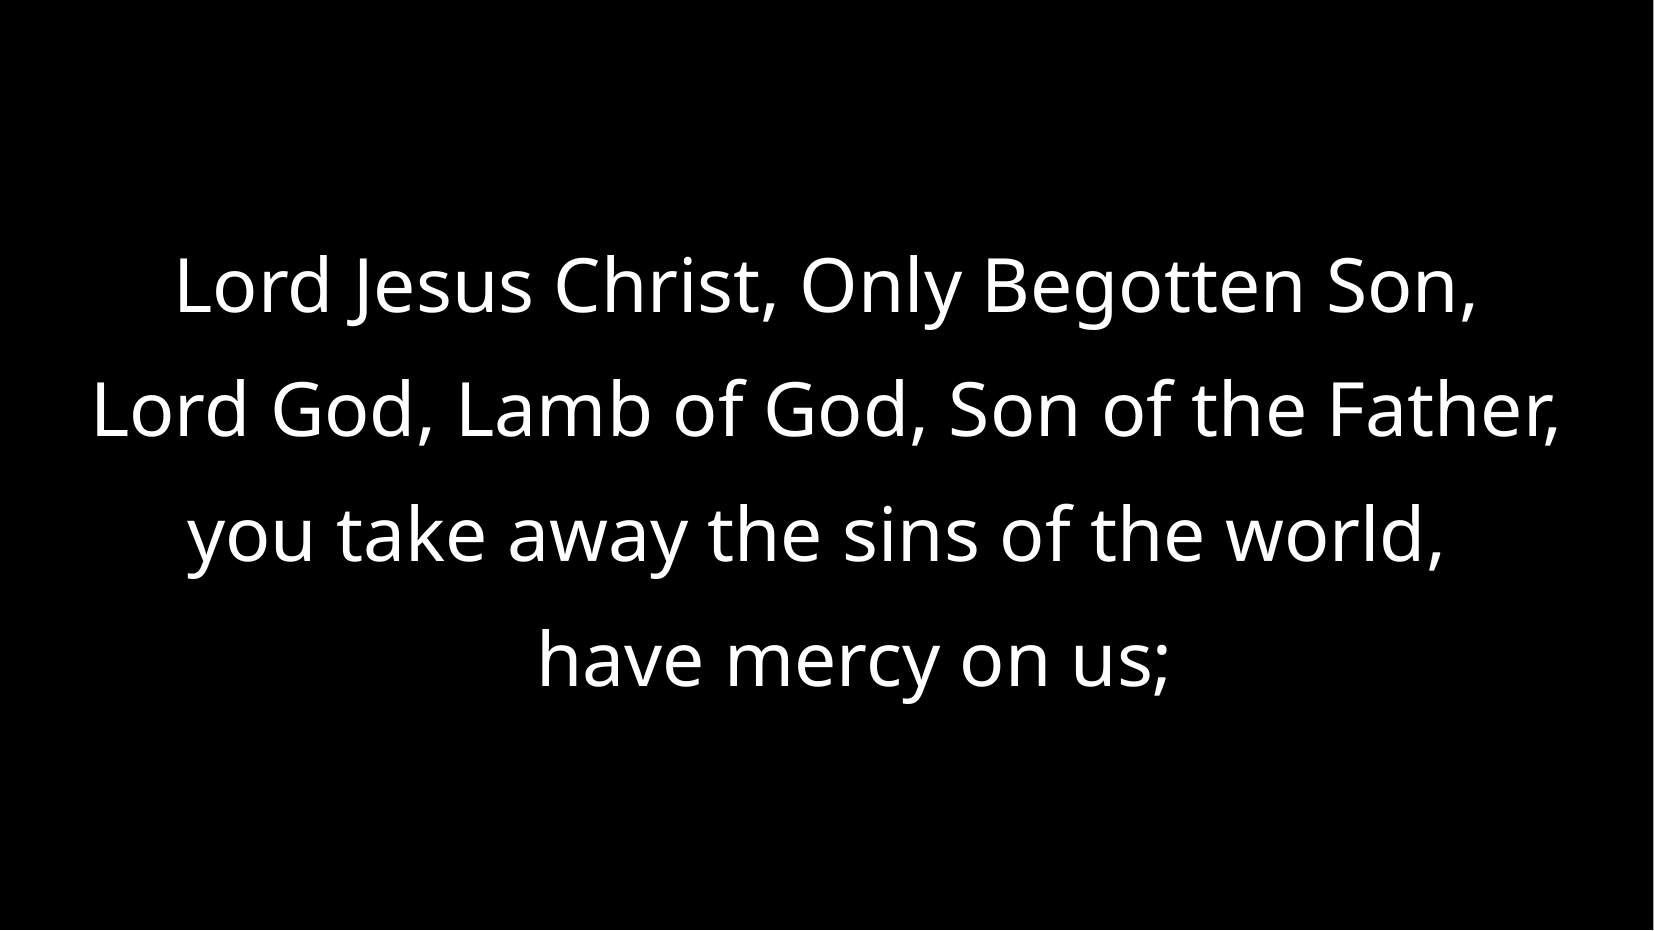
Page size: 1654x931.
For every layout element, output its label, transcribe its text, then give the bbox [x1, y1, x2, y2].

list Lord Jesus Christ, Only Begotten Son, Lord God, Lamb of God, Son of the Father, you take away the sins of the world, have mercy on us; [0, 230, 1654, 922]
